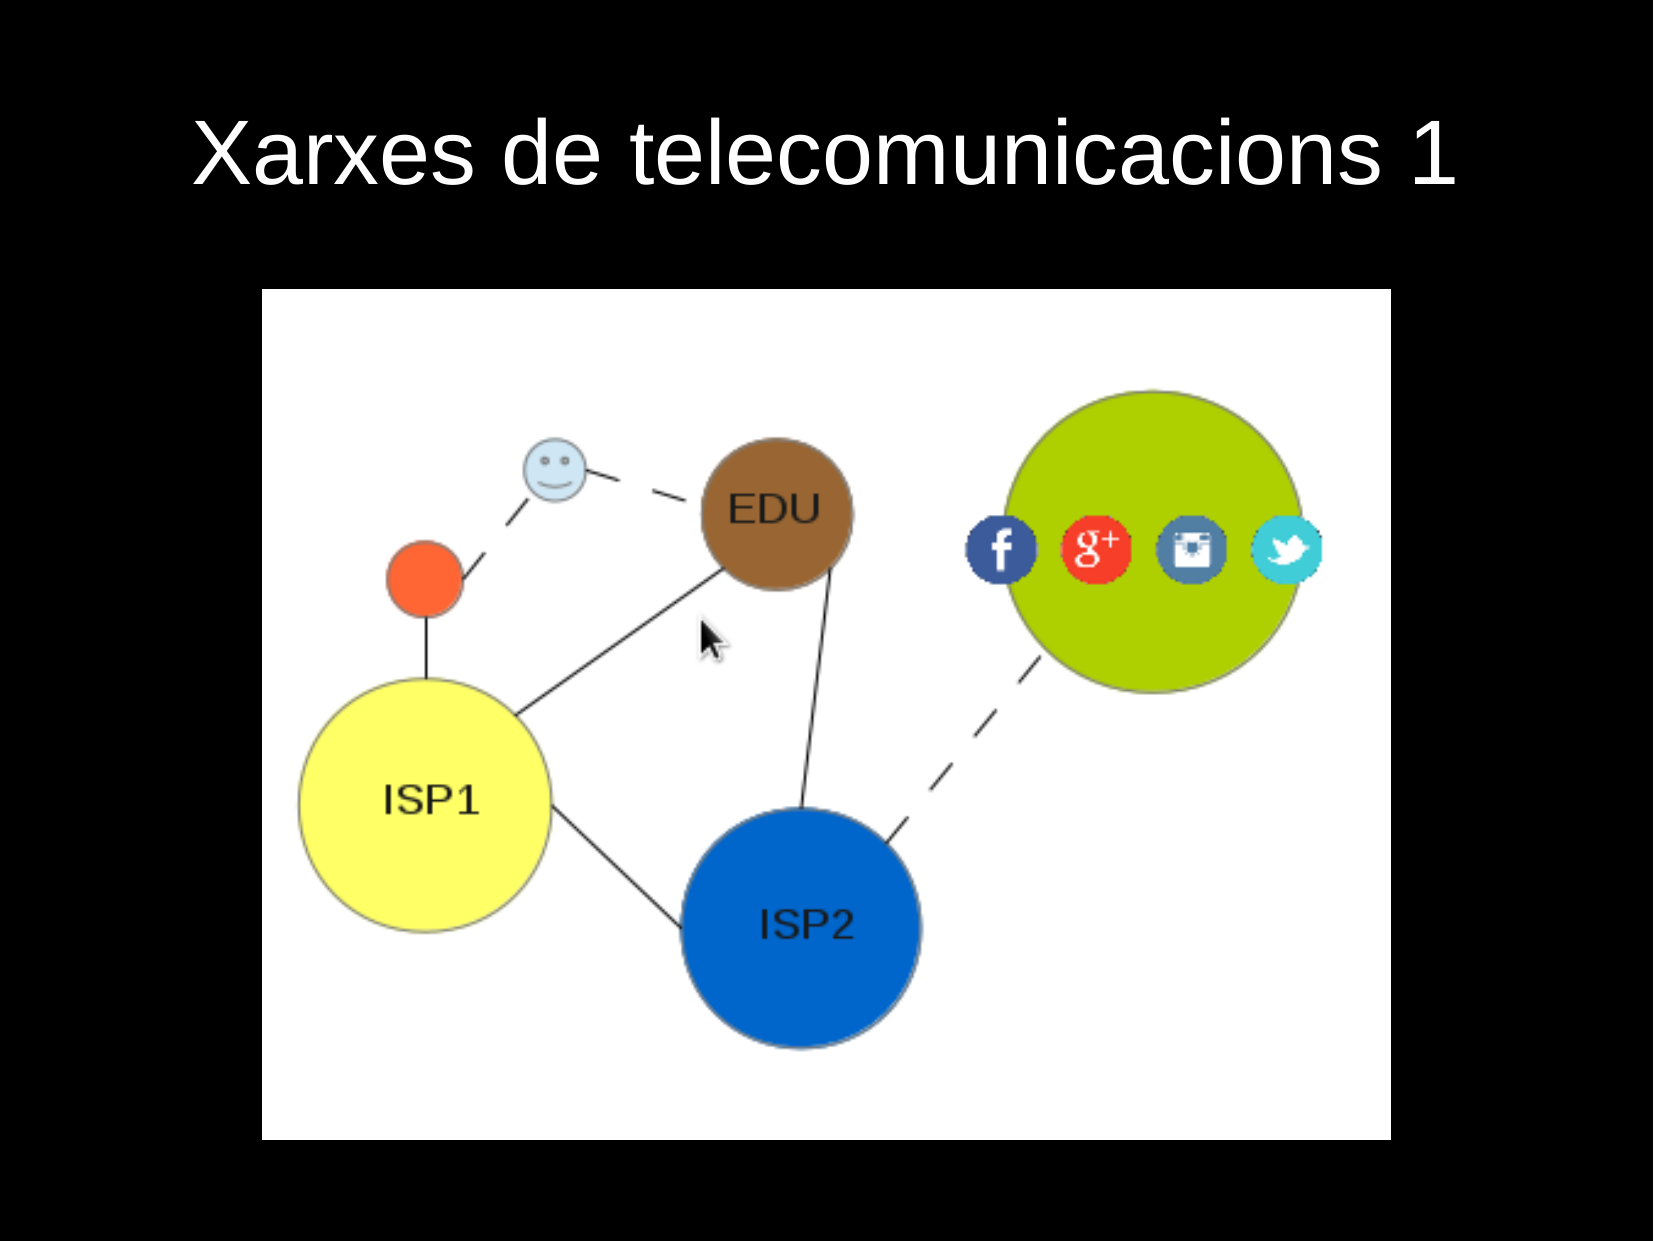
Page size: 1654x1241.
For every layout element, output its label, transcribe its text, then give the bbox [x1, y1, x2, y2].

picture [262, 289, 1391, 1141]
title Xarxes de telecomunicacions 1 [82, 49, 1571, 257]
